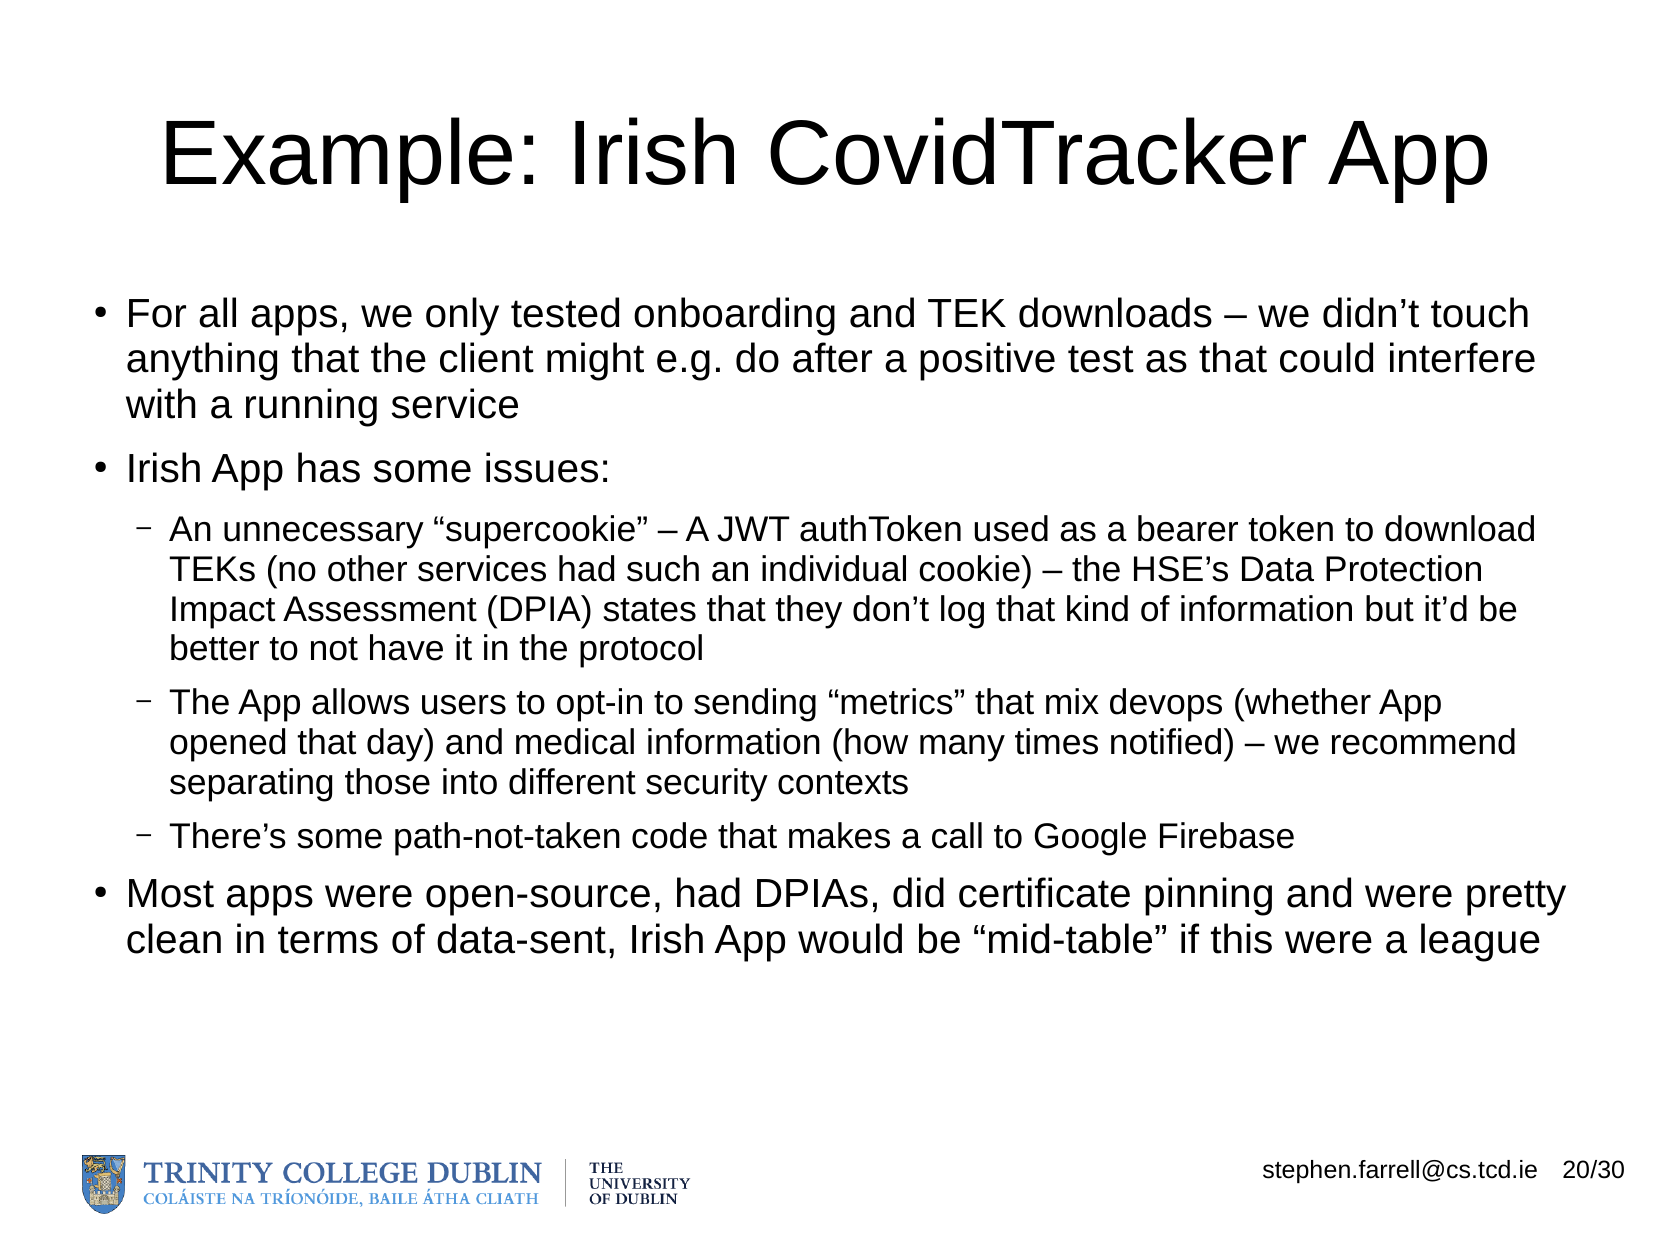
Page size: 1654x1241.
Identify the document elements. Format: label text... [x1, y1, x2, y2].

list For all apps, we only tested onboarding and TEK downloads – we didn’t touch anything that the client might e.g. do after a positive test as that could interfere with a running service Irish App has some issues: An unnecessary “supercookie” – A JWT authToken used as a bearer token to download TEKs (no other services had such an individual cookie) – the HSE’s Data Protection Impact Assessment (DPIA) states that they don’t log that kind of information but it’d be better to not have it in the protocol The App allows users to opt-in to sending “metrics” that mix devops (whether App opened that day) and medical information (how many times notified) – we recommend separating those into different security contexts There’s some path-not-taken code that makes a call to Google Firebase Most apps were open-source, had DPIAs, did certificate pinning and were pretty clean in terms of data-sent, Irish App would be “mid-table” if this were a league [82, 290, 1571, 1010]
picture [82, 1155, 694, 1214]
title Example: Irish CovidTracker App [82, 49, 1571, 257]
